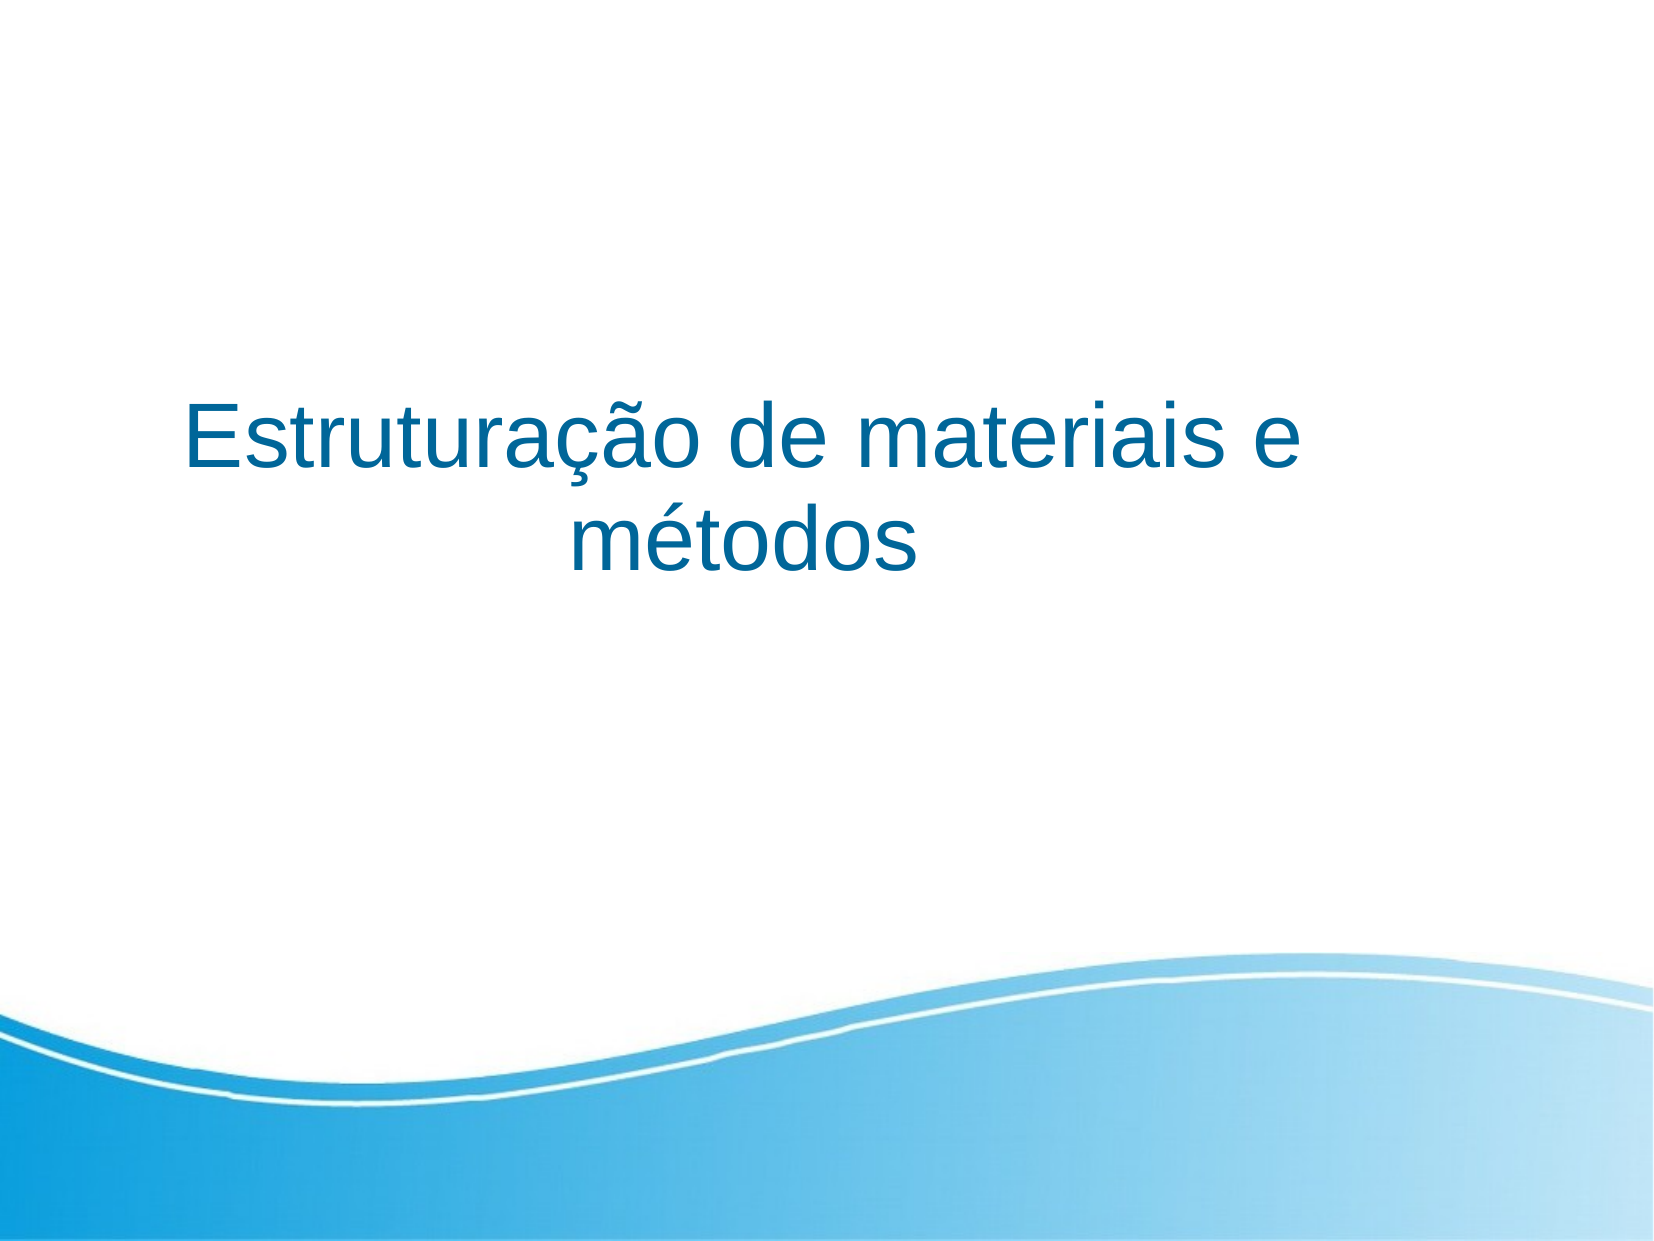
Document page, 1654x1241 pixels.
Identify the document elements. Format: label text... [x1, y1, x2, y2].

title Estruturação de materiais e métodos [0, 384, 1489, 592]
picture [0, 952, 1654, 1241]
